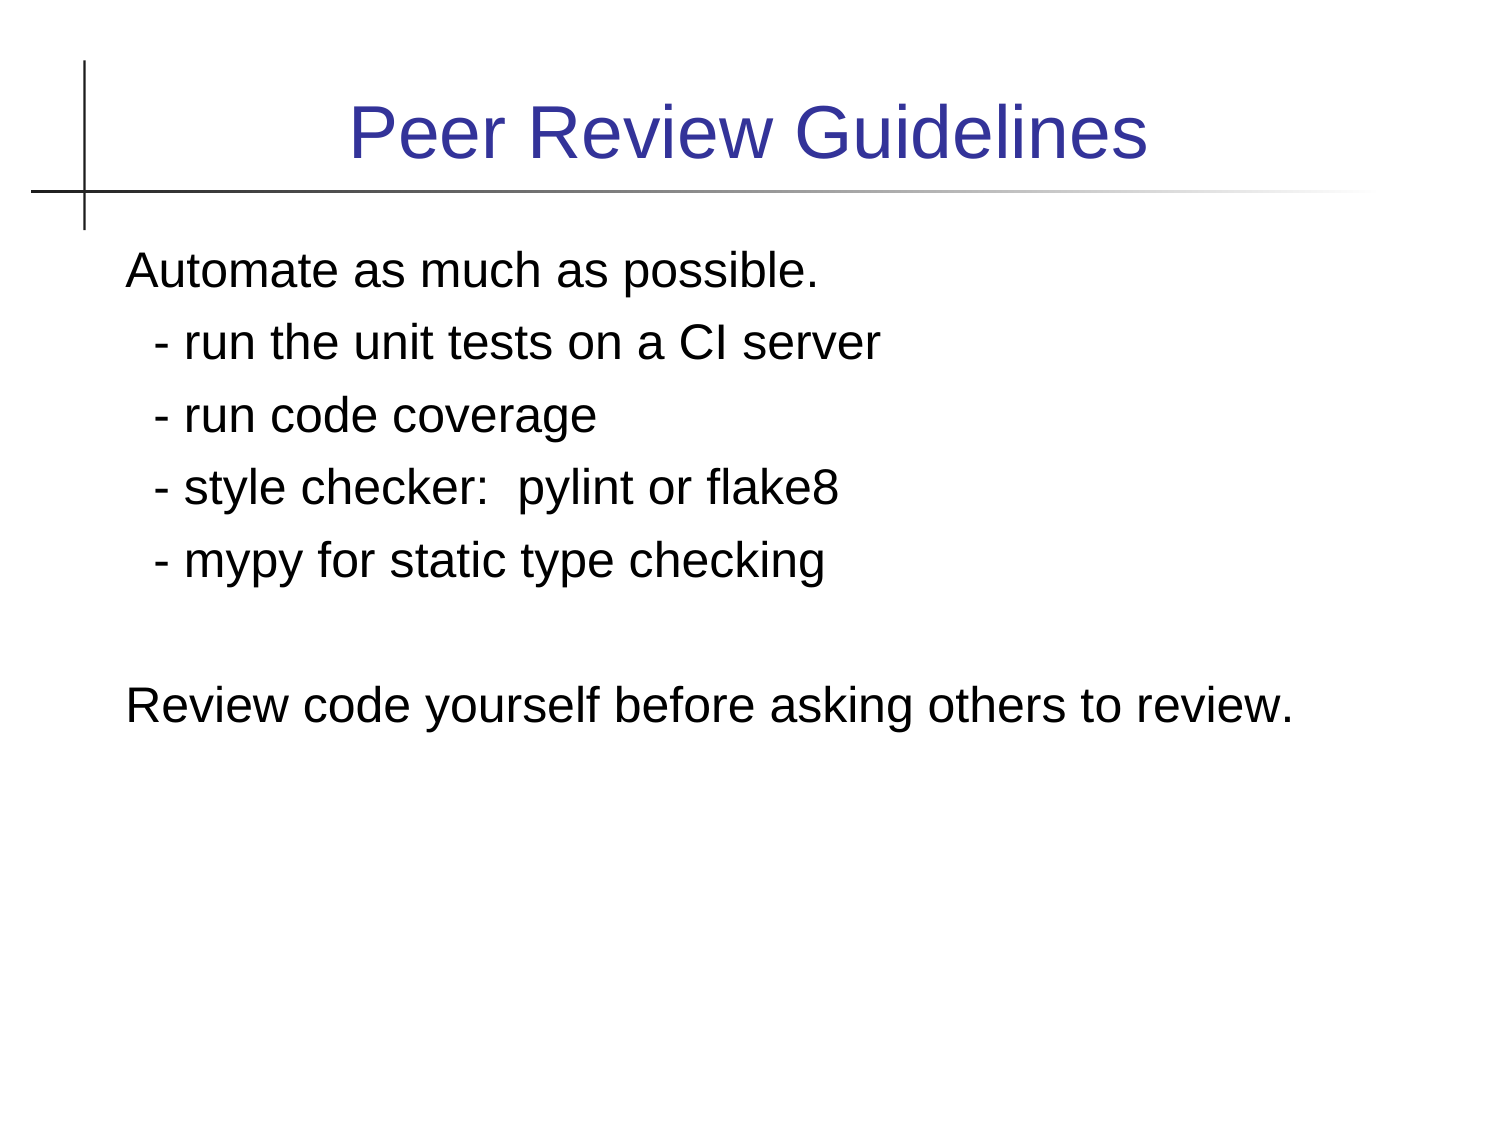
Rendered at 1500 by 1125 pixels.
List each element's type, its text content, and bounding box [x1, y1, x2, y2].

title Peer Review Guidelines [100, 42, 1397, 182]
list Automate as much as possible. - run the unit tests on a CI server - run code coverage - style checker: pylint or flake8 - mypy for static type checking Review code yourself before asking others to review. [110, 229, 1408, 960]
